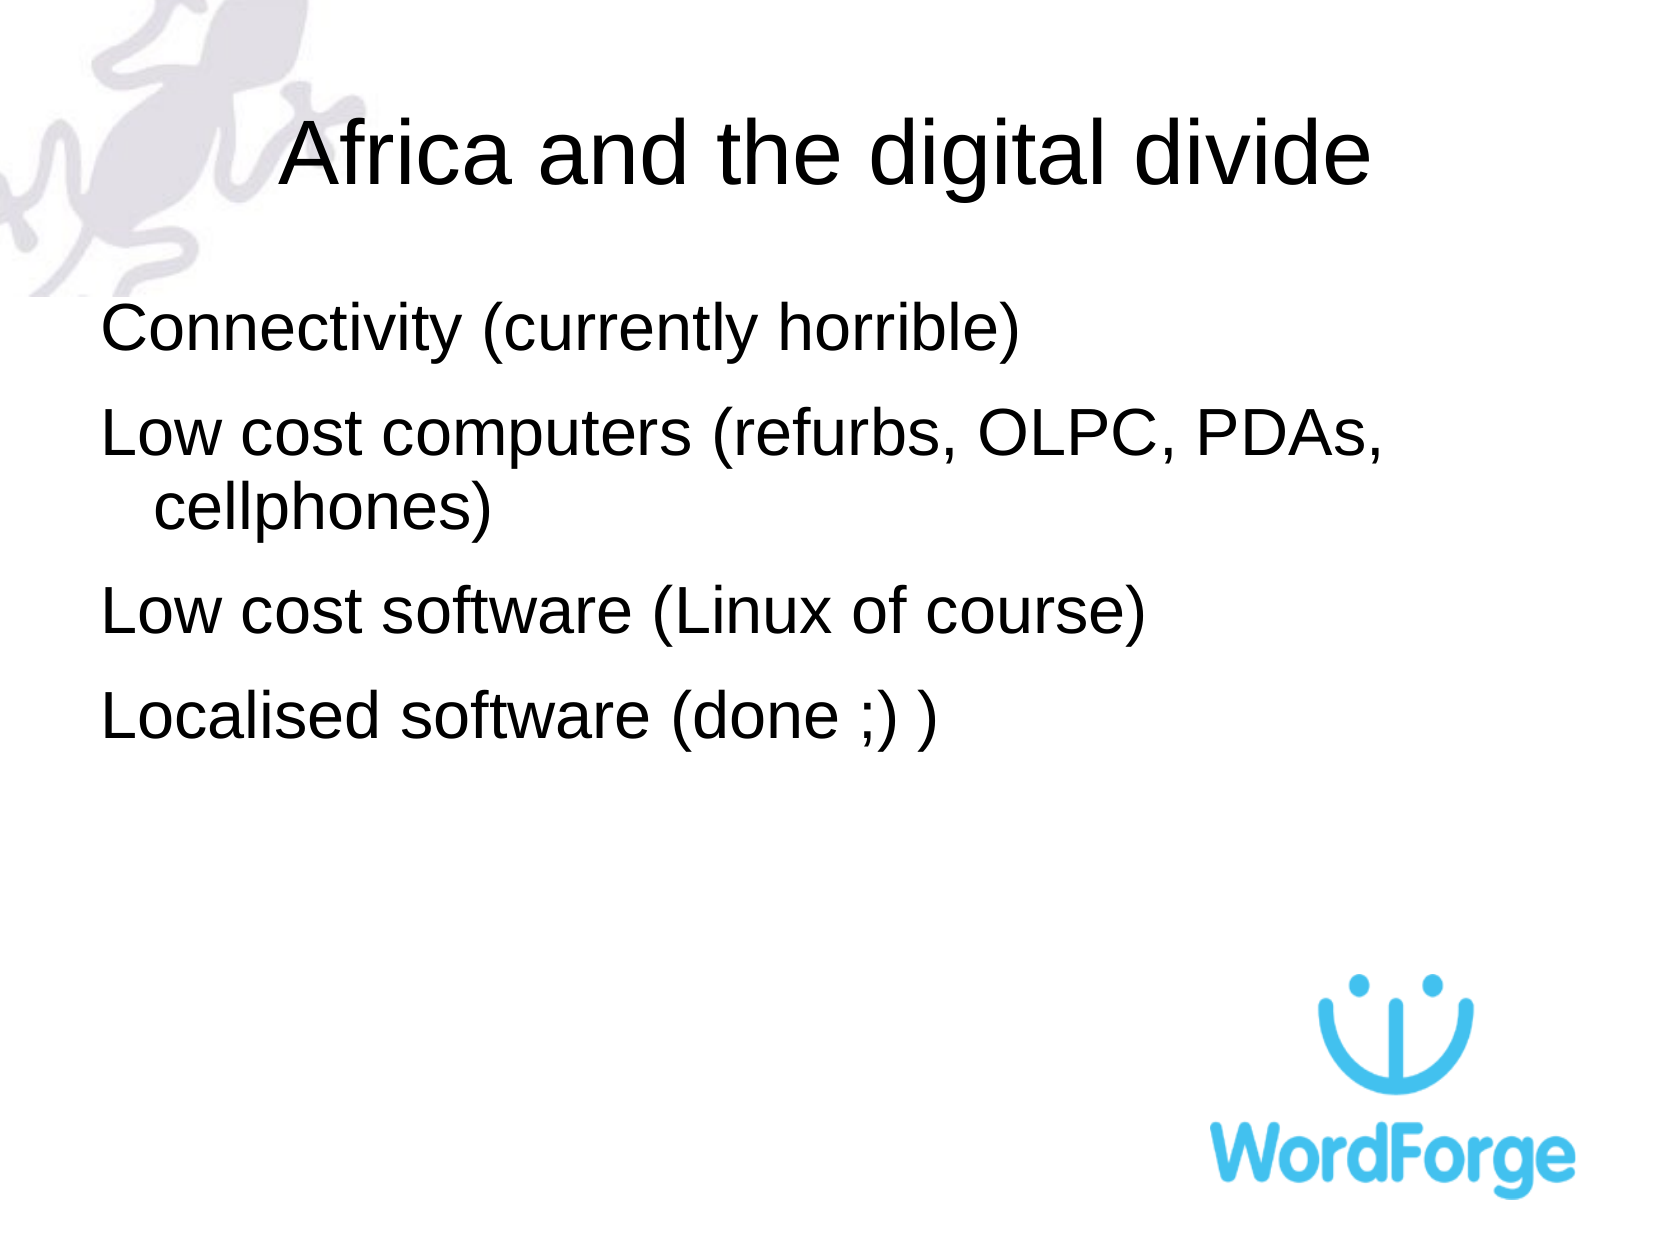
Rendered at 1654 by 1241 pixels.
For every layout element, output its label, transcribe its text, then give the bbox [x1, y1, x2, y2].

picture [0, 0, 391, 297]
title Africa and the digital divide [82, 49, 1571, 257]
picture [1210, 974, 1576, 1200]
list Connectivity (currently horrible) Low cost computers (refurbs, OLPC, PDAs, cellphones) Low cost software (Linux of course) Localised software (done ;) ) [82, 290, 1571, 1109]
